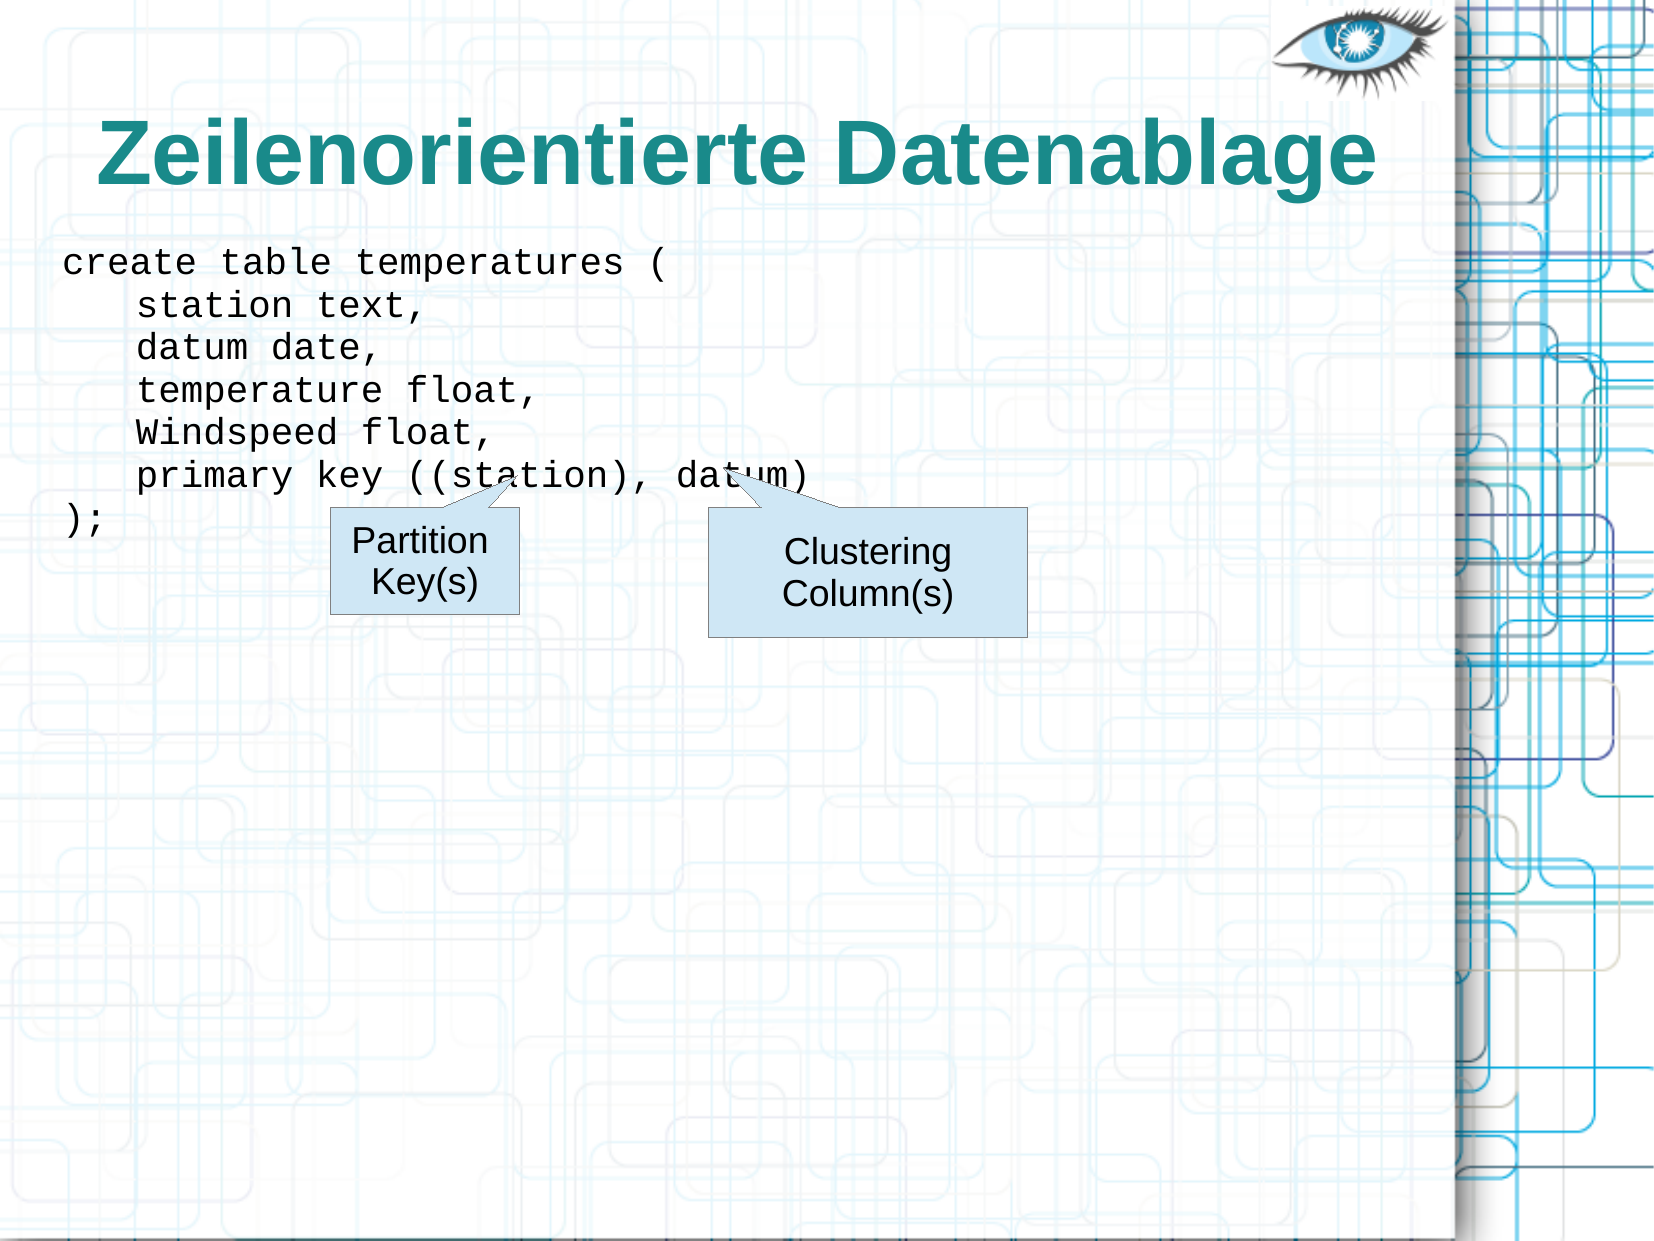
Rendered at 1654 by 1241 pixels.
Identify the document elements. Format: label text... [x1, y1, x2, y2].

text_box Clustering Column(s) [708, 467, 1028, 638]
picture [0, 0, 1654, 1241]
text_box Partition Key(s) [330, 475, 520, 615]
text_box create table temperatures ( station text, datum date, temperature float, Windspeed float, primary key ((station), datum) ); [47, 236, 875, 530]
title Zeilenorientierte Datenablage [59, 49, 1418, 257]
